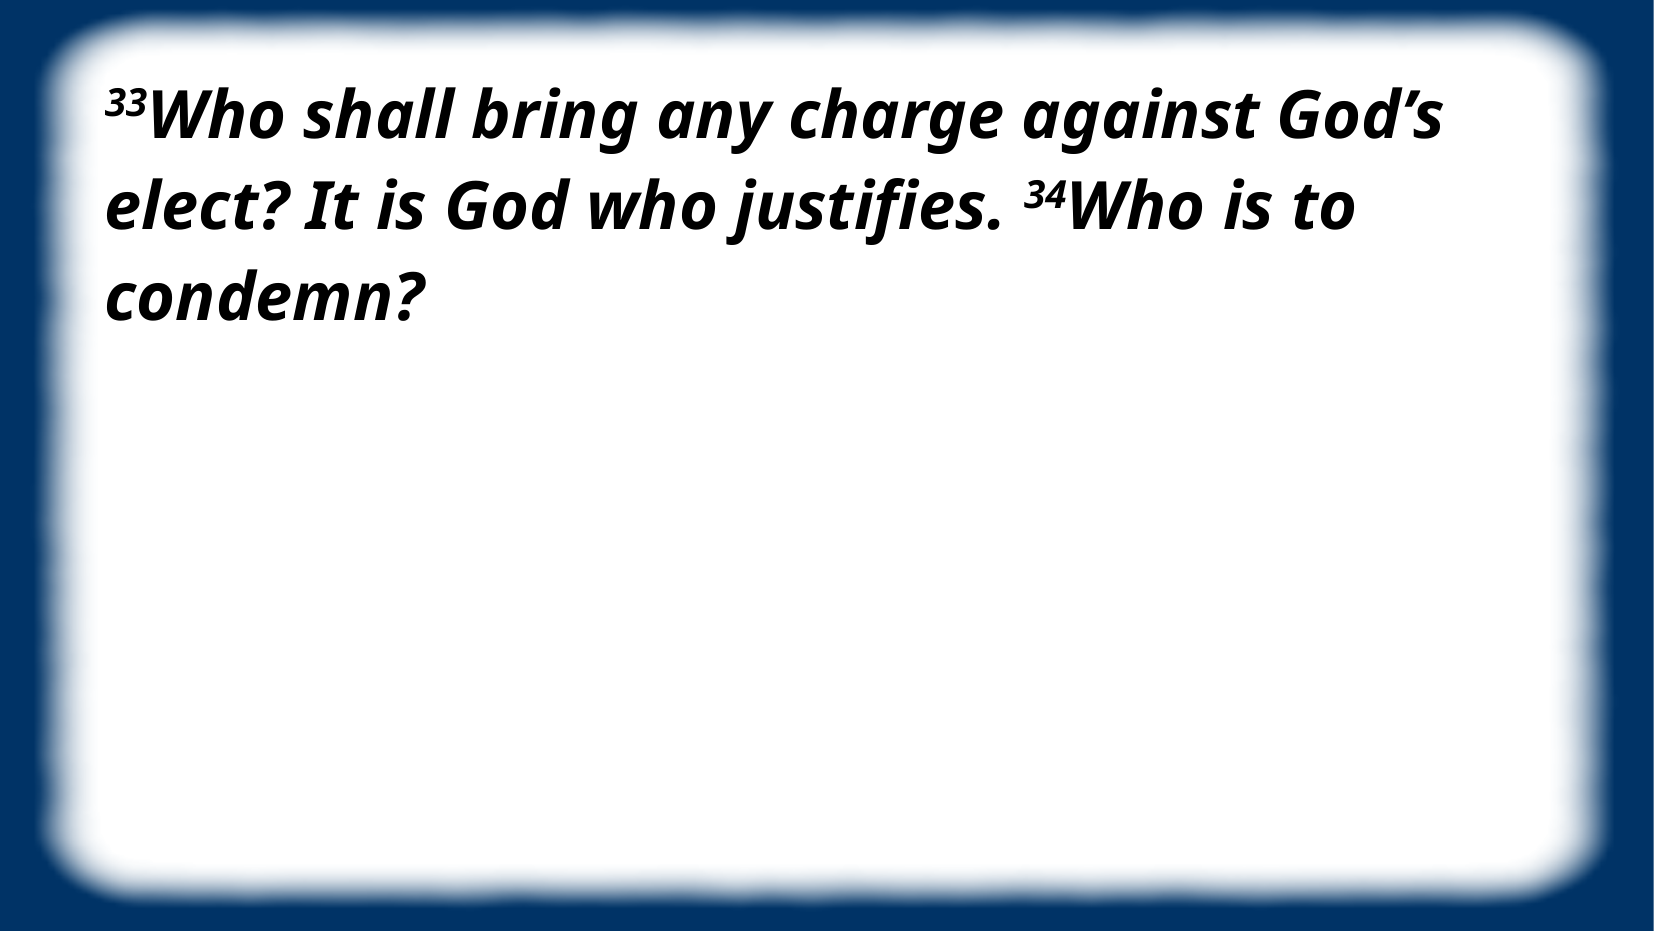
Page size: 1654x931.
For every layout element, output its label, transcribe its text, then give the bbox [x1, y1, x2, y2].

text_box 33Who shall bring any charge against God’s elect? It is God who justifies. 34Who is to condemn? [90, 60, 1546, 342]
picture [0, 0, 1654, 931]
